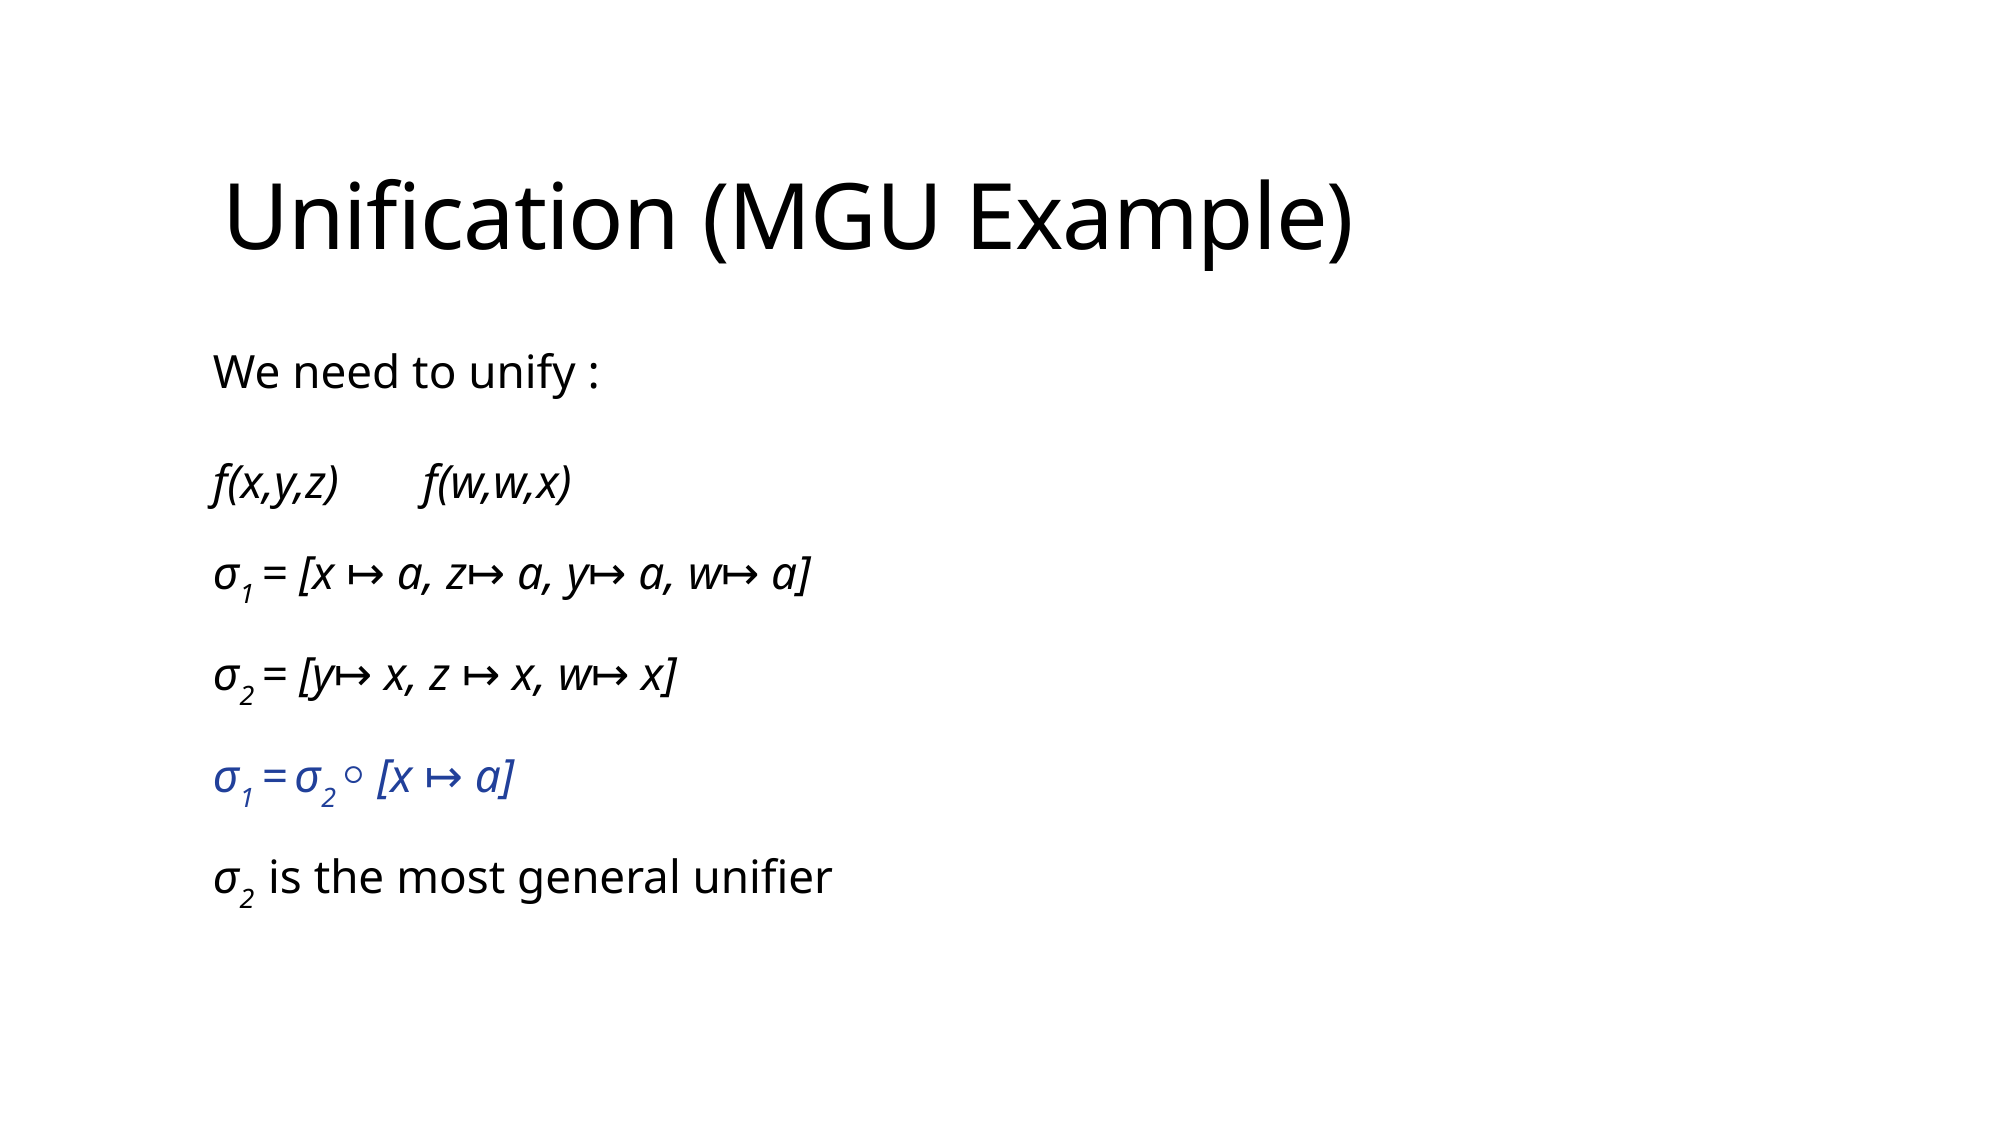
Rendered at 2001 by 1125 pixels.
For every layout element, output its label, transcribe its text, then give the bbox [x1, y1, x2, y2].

list We need to unify : f(x,y,z) f(w,w,x) σ1 = [x ↦ a, z↦ a, y↦ a, w↦ a] σ2 = [y↦ x, z ↦ x, w↦ x] σ1 = σ2￮ [x ↦ a] σ2 is the most general unifier [212, 335, 1623, 1050]
title Unification (MGU Example) [206, 60, 1797, 278]
